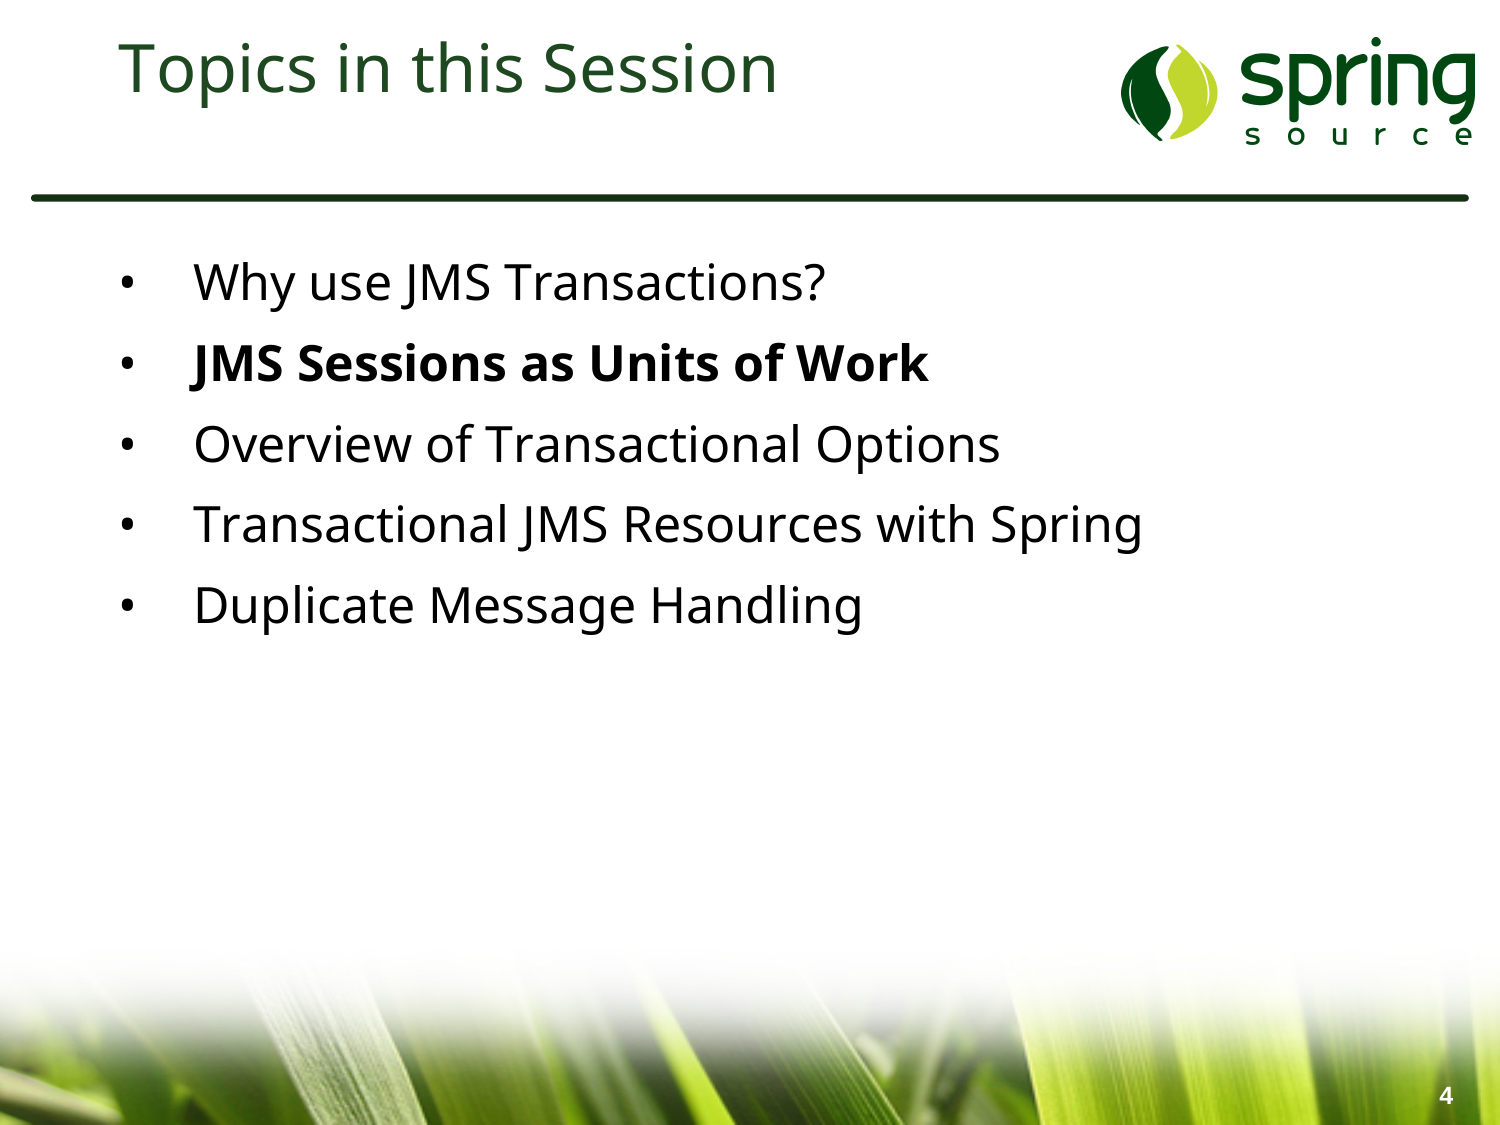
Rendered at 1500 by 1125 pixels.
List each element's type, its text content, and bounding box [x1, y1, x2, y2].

list Why use JMS Transactions? JMS Sessions as Units of Work Overview of Transactional Options Transactional JMS Resources with Spring Duplicate Message Handling [103, 239, 1394, 903]
title Topics in this Session [103, 13, 1136, 177]
picture [1136, 37, 1475, 145]
picture [0, 944, 1500, 1125]
